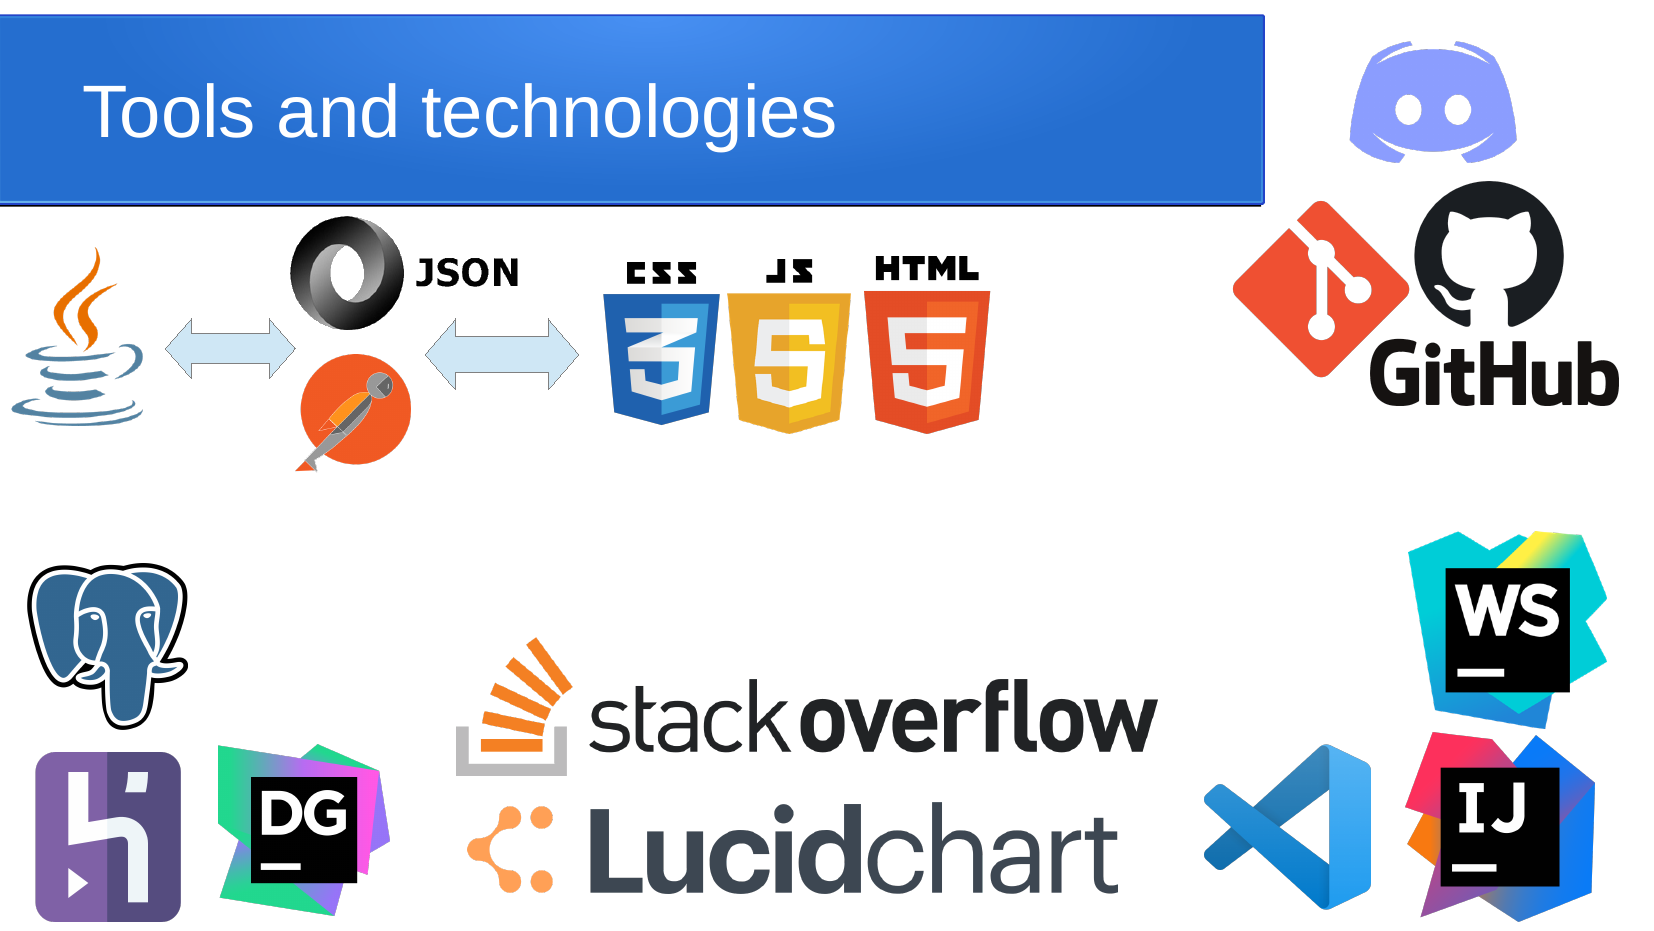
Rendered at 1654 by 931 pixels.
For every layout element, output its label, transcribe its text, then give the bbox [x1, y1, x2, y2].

picture [1204, 744, 1371, 910]
picture [218, 744, 390, 916]
picture [456, 637, 1158, 776]
text_box [425, 318, 579, 390]
picture [1228, 11, 1619, 406]
picture [23, 752, 193, 923]
picture [568, 250, 1016, 438]
picture [1405, 732, 1595, 922]
picture [11, 247, 143, 426]
text_box [165, 318, 296, 379]
picture [290, 141, 520, 473]
picture [1408, 531, 1607, 729]
picture [27, 563, 188, 730]
title Tools and technologies [82, 35, 1235, 189]
picture [467, 802, 1118, 894]
